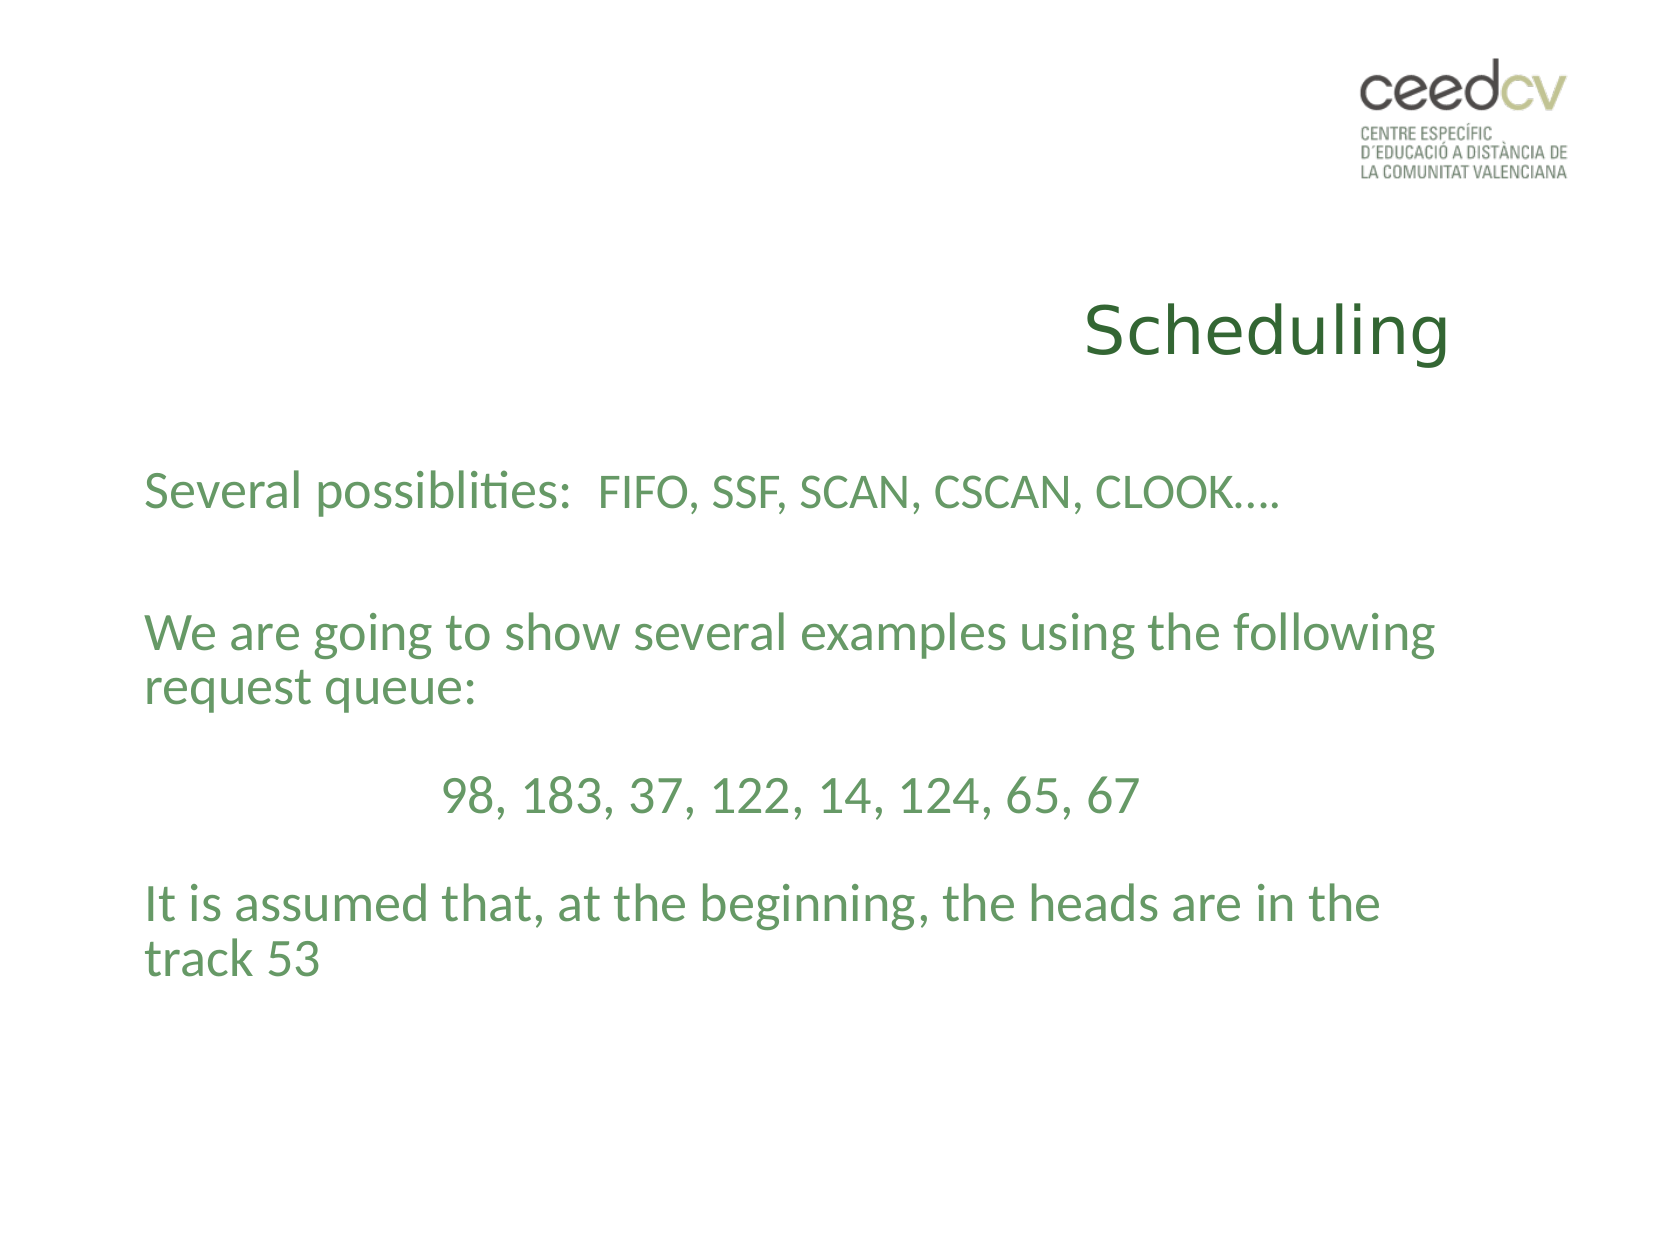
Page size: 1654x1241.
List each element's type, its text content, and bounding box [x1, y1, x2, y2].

picture [1342, 48, 1585, 189]
text_box We are going to show several examples using the following request queue: 98, 183, 37, 122, 14, 124, 65, 67 It is assumed that, at the beginning, the heads are in the track 53 [129, 602, 1465, 1080]
text_box Several possiblities: FIFO, SSF, SCAN, CSCAN, CLOOK…. [129, 460, 1465, 602]
text_box Scheduling [1068, 285, 1506, 390]
